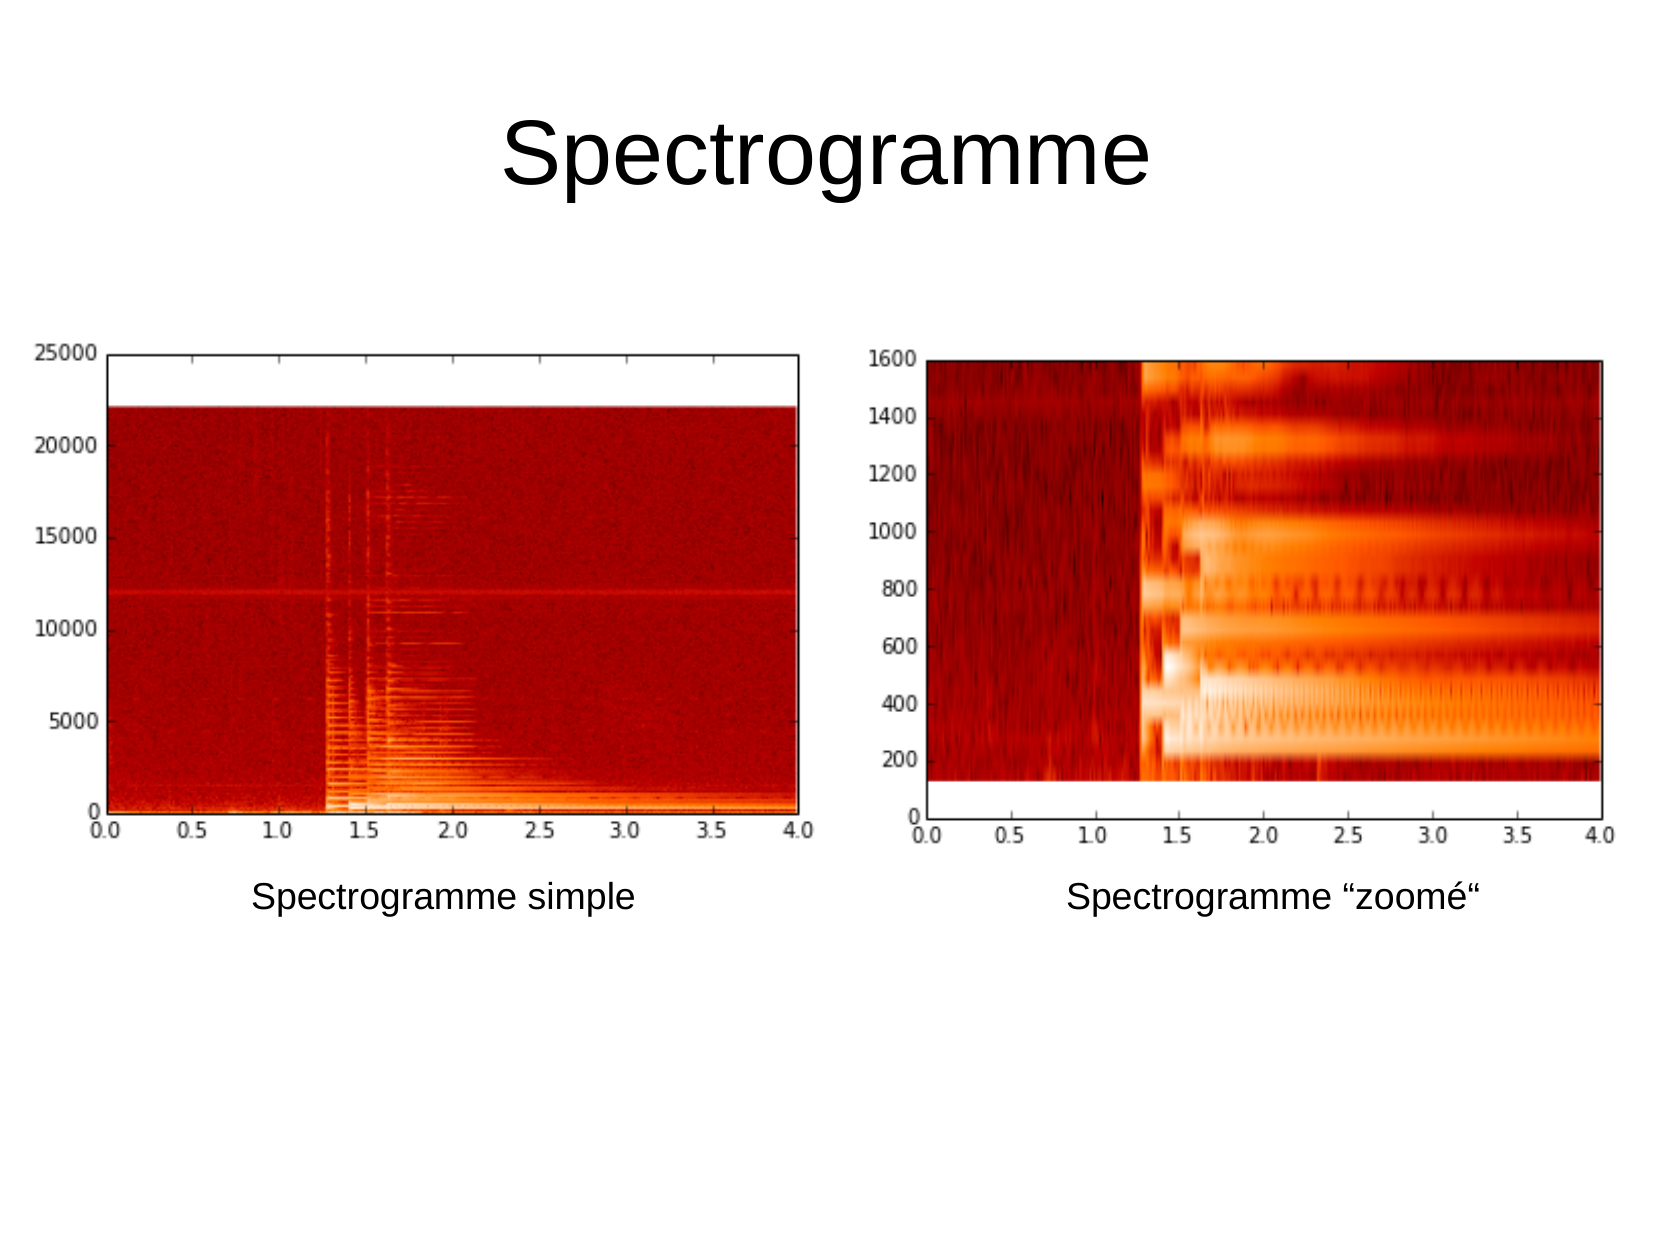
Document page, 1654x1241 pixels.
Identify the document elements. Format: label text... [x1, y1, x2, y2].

title Spectrogramme [82, 49, 1571, 257]
text_box Spectrogramme “zoomé“ [1051, 868, 1506, 926]
picture [20, 330, 827, 857]
text_box Spectrogramme simple [236, 868, 668, 925]
picture [856, 336, 1630, 863]
